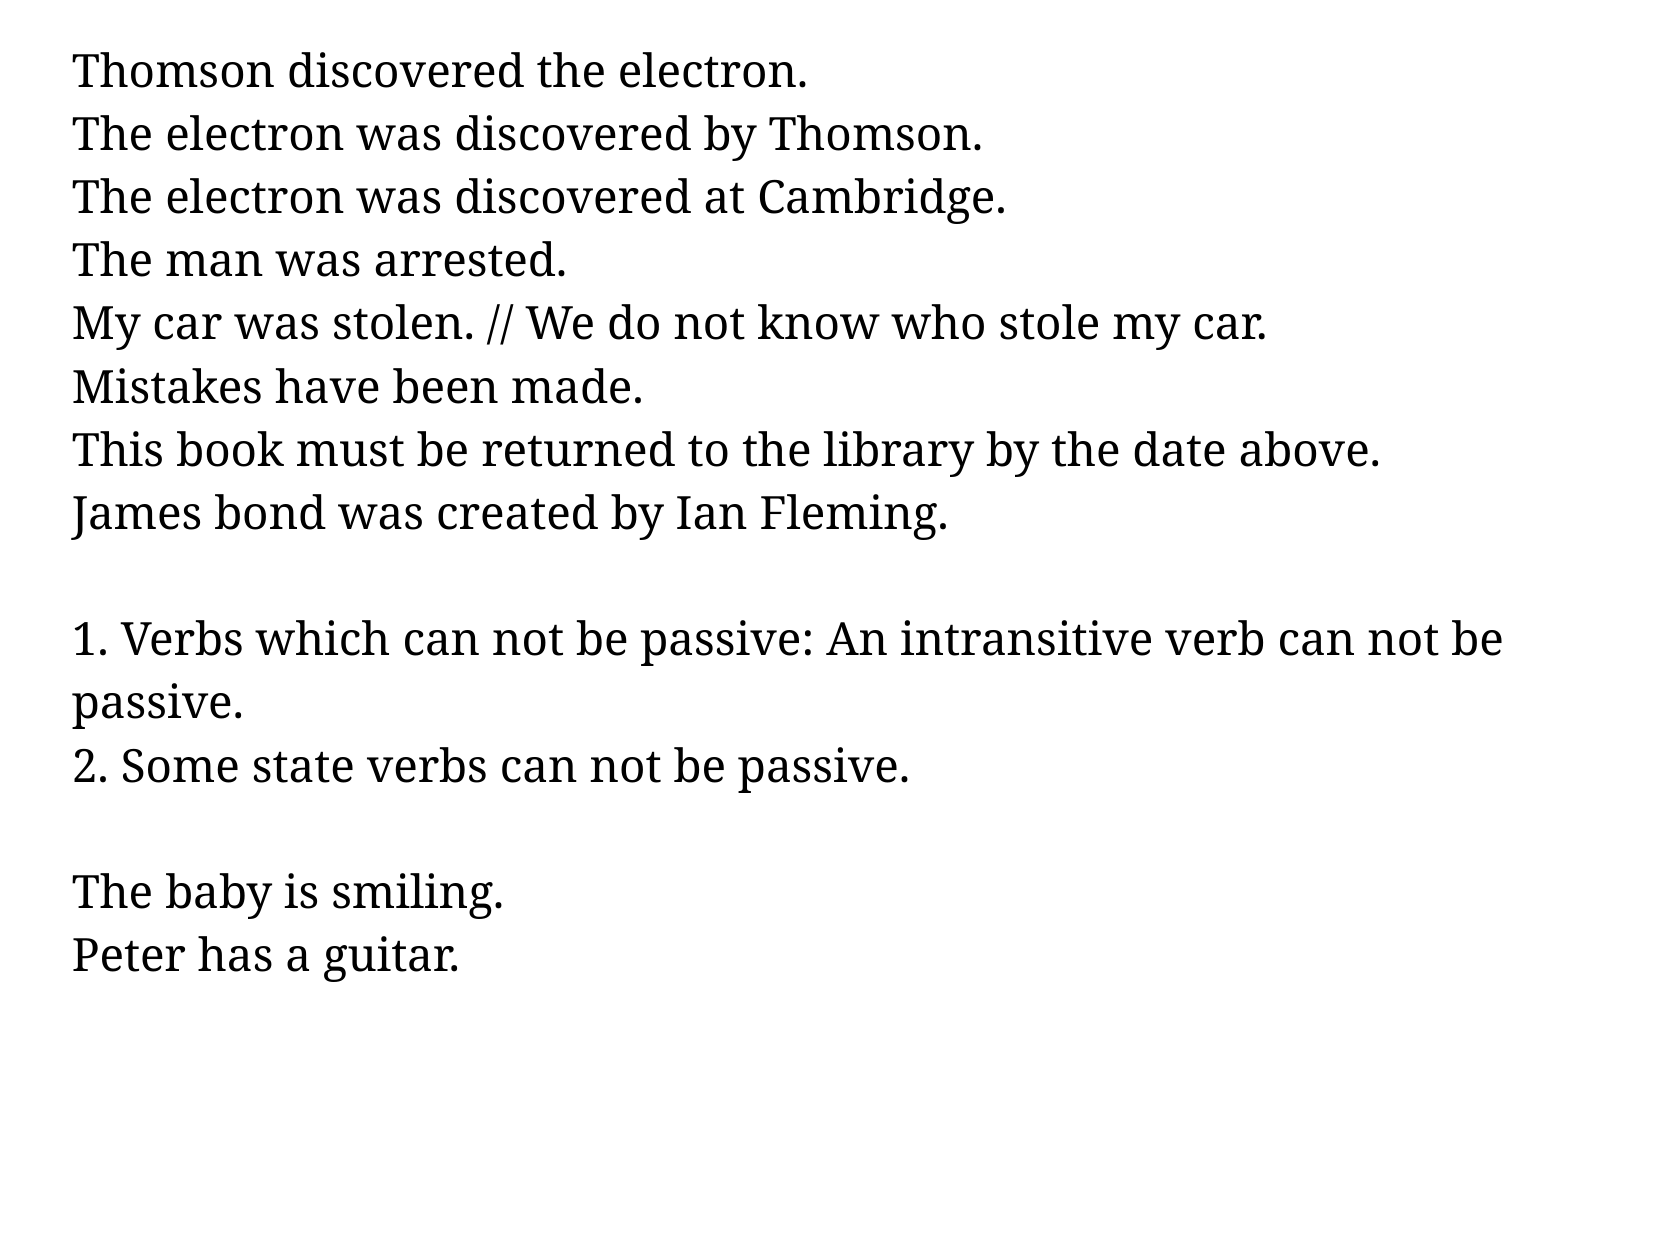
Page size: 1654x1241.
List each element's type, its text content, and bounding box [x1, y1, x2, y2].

text_box Thomson discovered the electron. The electron was discovered by Thomson. The electron was discovered at Cambridge. The man was arrested. My car was stolen. // We do not know who stole my car. Mistakes have been made. This book must be returned to the library by the date above. James bond was created by Ian Fleming. 1. Verbs which can not be passive: An intransitive verb can not be passive. 2. Some state verbs can not be passive. The baby is smiling. Peter has a guitar. [71, 31, 1560, 1140]
